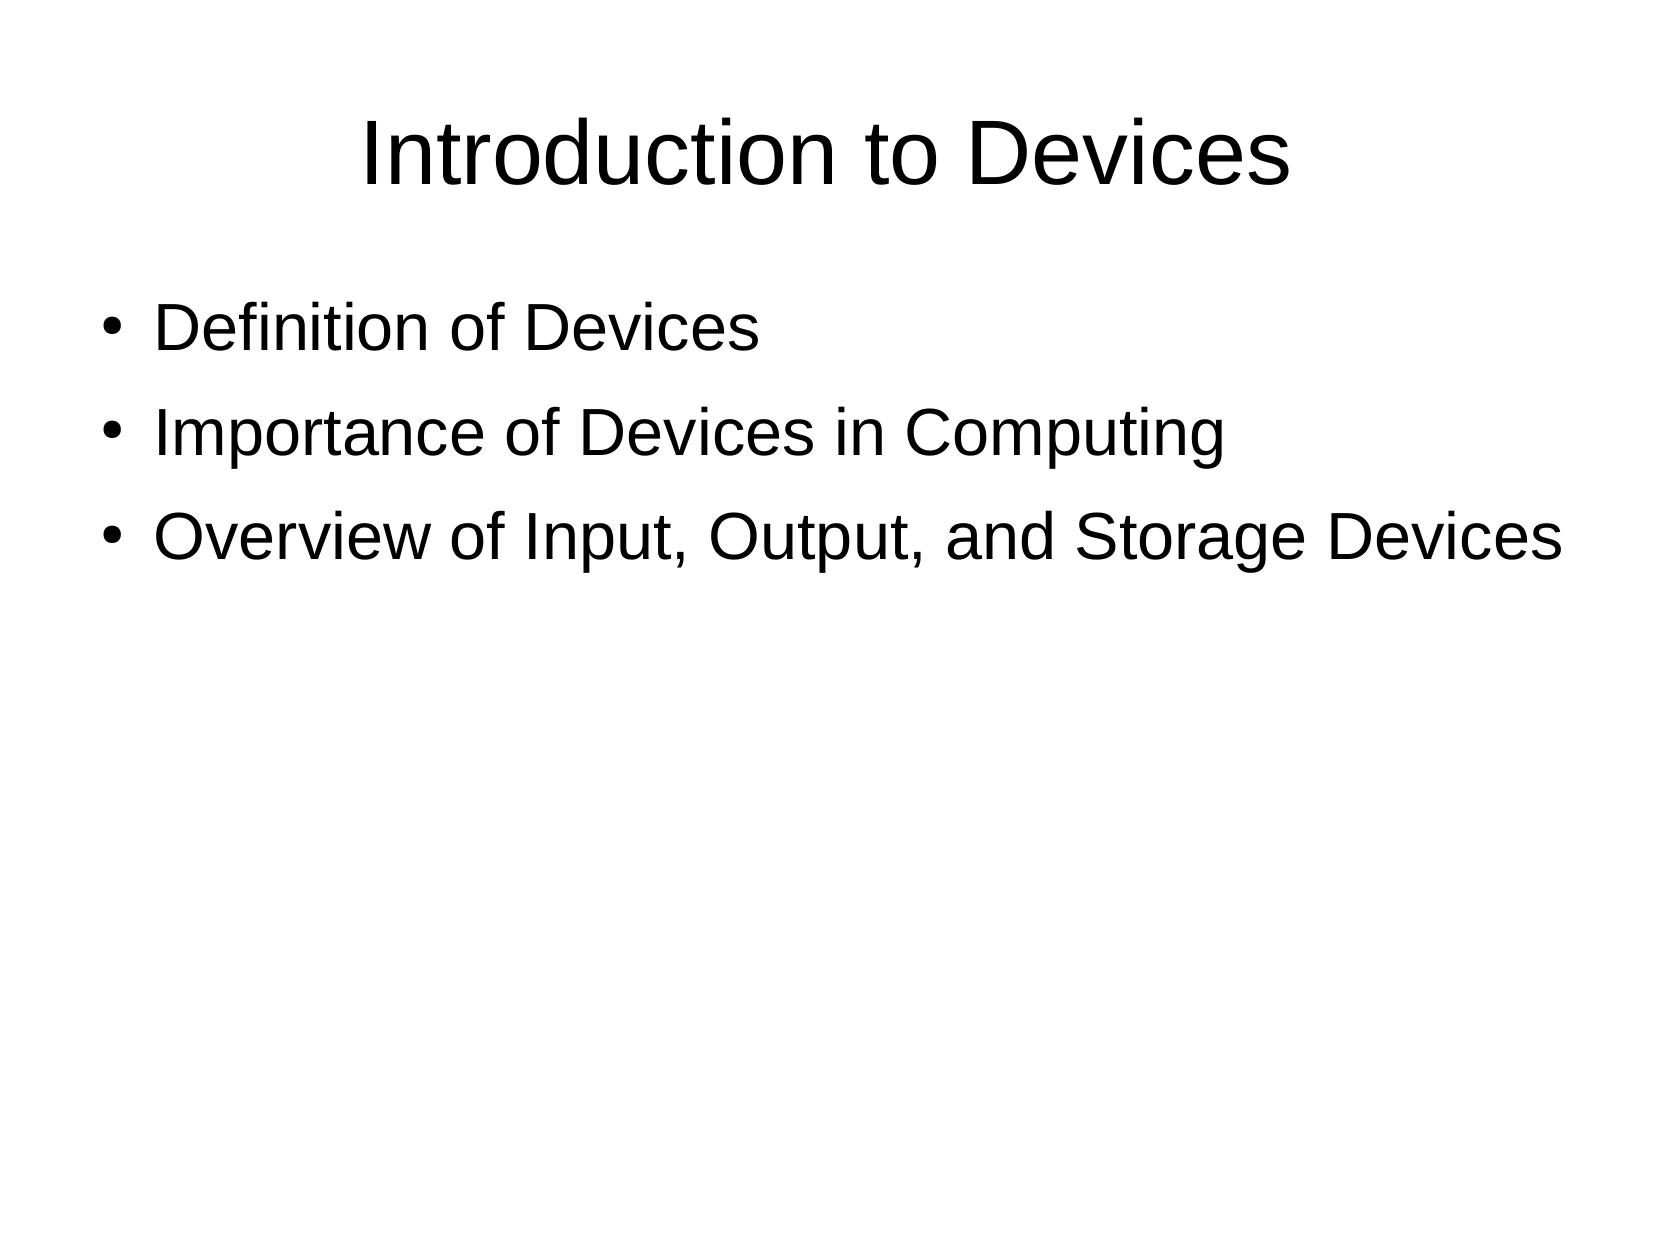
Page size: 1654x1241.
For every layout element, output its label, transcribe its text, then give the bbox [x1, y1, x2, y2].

title Introduction to Devices [82, 49, 1571, 257]
list Definition of Devices Importance of Devices in Computing Overview of Input, Output, and Storage Devices [82, 290, 1571, 1109]
